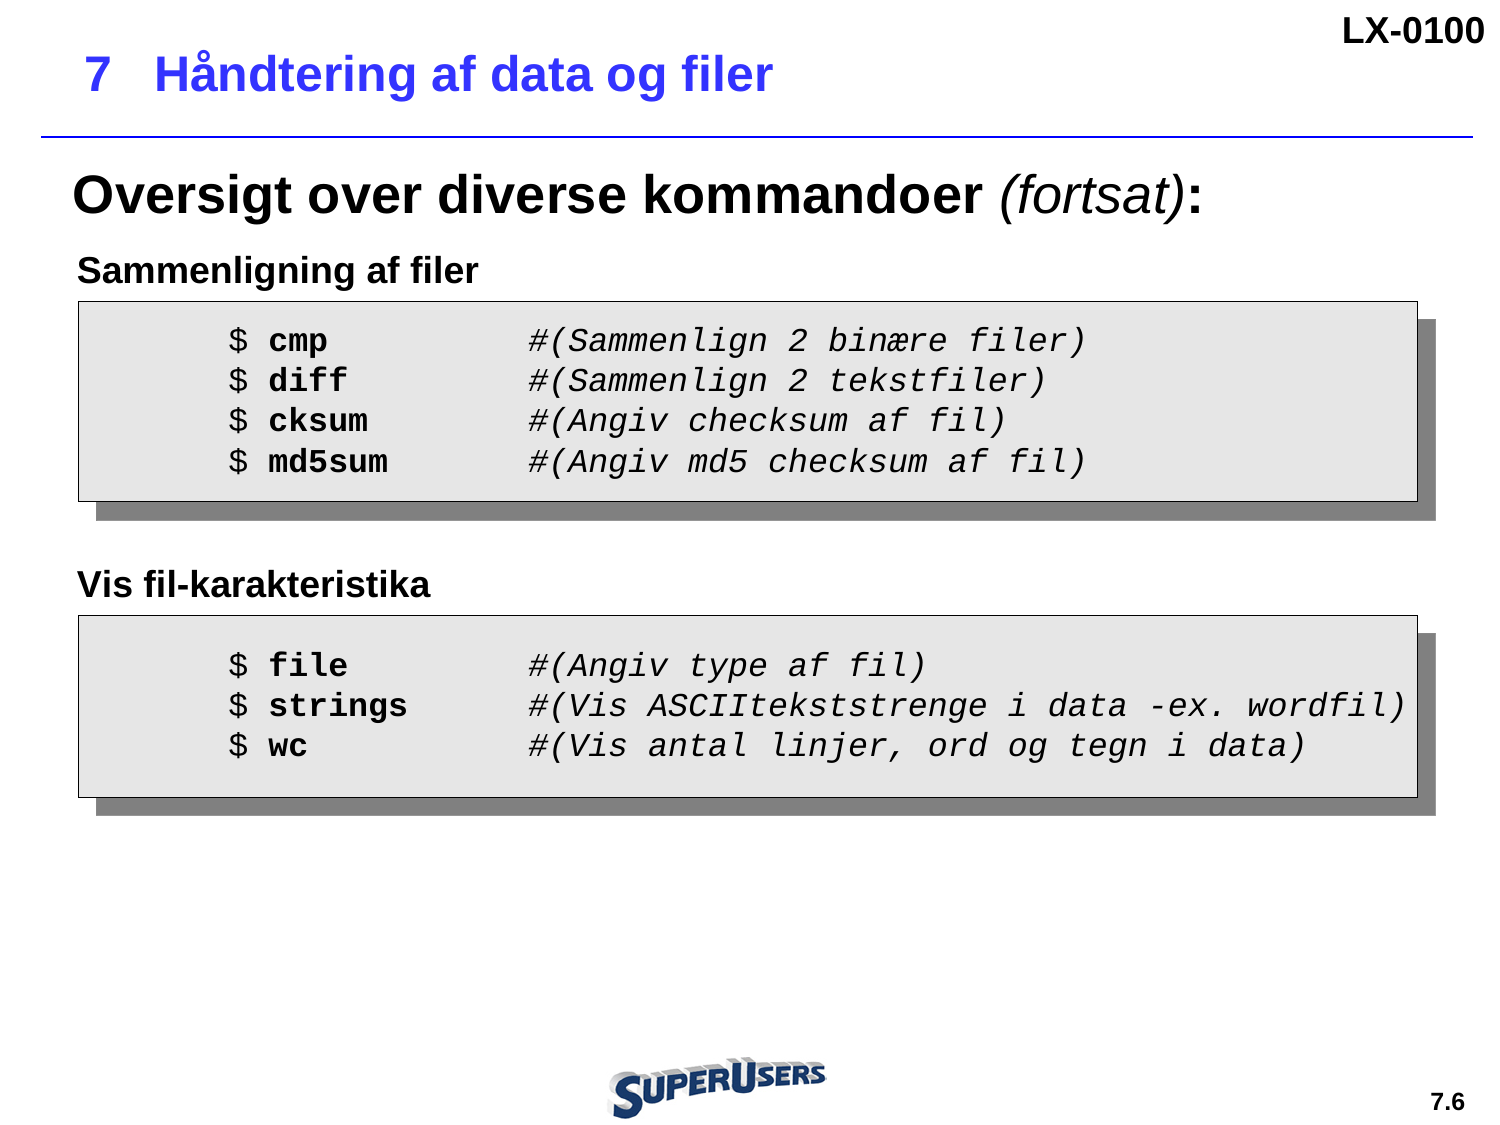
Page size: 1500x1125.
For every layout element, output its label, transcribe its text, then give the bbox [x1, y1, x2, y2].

text_box $ cmp #(Sammenlign 2 binære filer) $ diff #(Sammenlign 2 tekstfiler) $ cksum #(Angiv checksum af fil) $ md5sum #(Angiv md5 checksum af fil) [78, 301, 1418, 502]
title 7 Håndtering af data og filer [76, 39, 1424, 126]
text_box Sammenligning af filer [76, 246, 963, 305]
text_box $ file #(Angiv type af fil) $ strings #(Vis ASCIItekststrenge i data -ex. wordfil) $ wc #(Vis antal linjer, ord og tegn i data) [78, 615, 1418, 798]
list Oversigt over diverse kommandoer (fortsat): [59, 160, 1388, 237]
text_box Vis fil-karakteristika [76, 561, 963, 619]
picture [605, 1057, 827, 1122]
